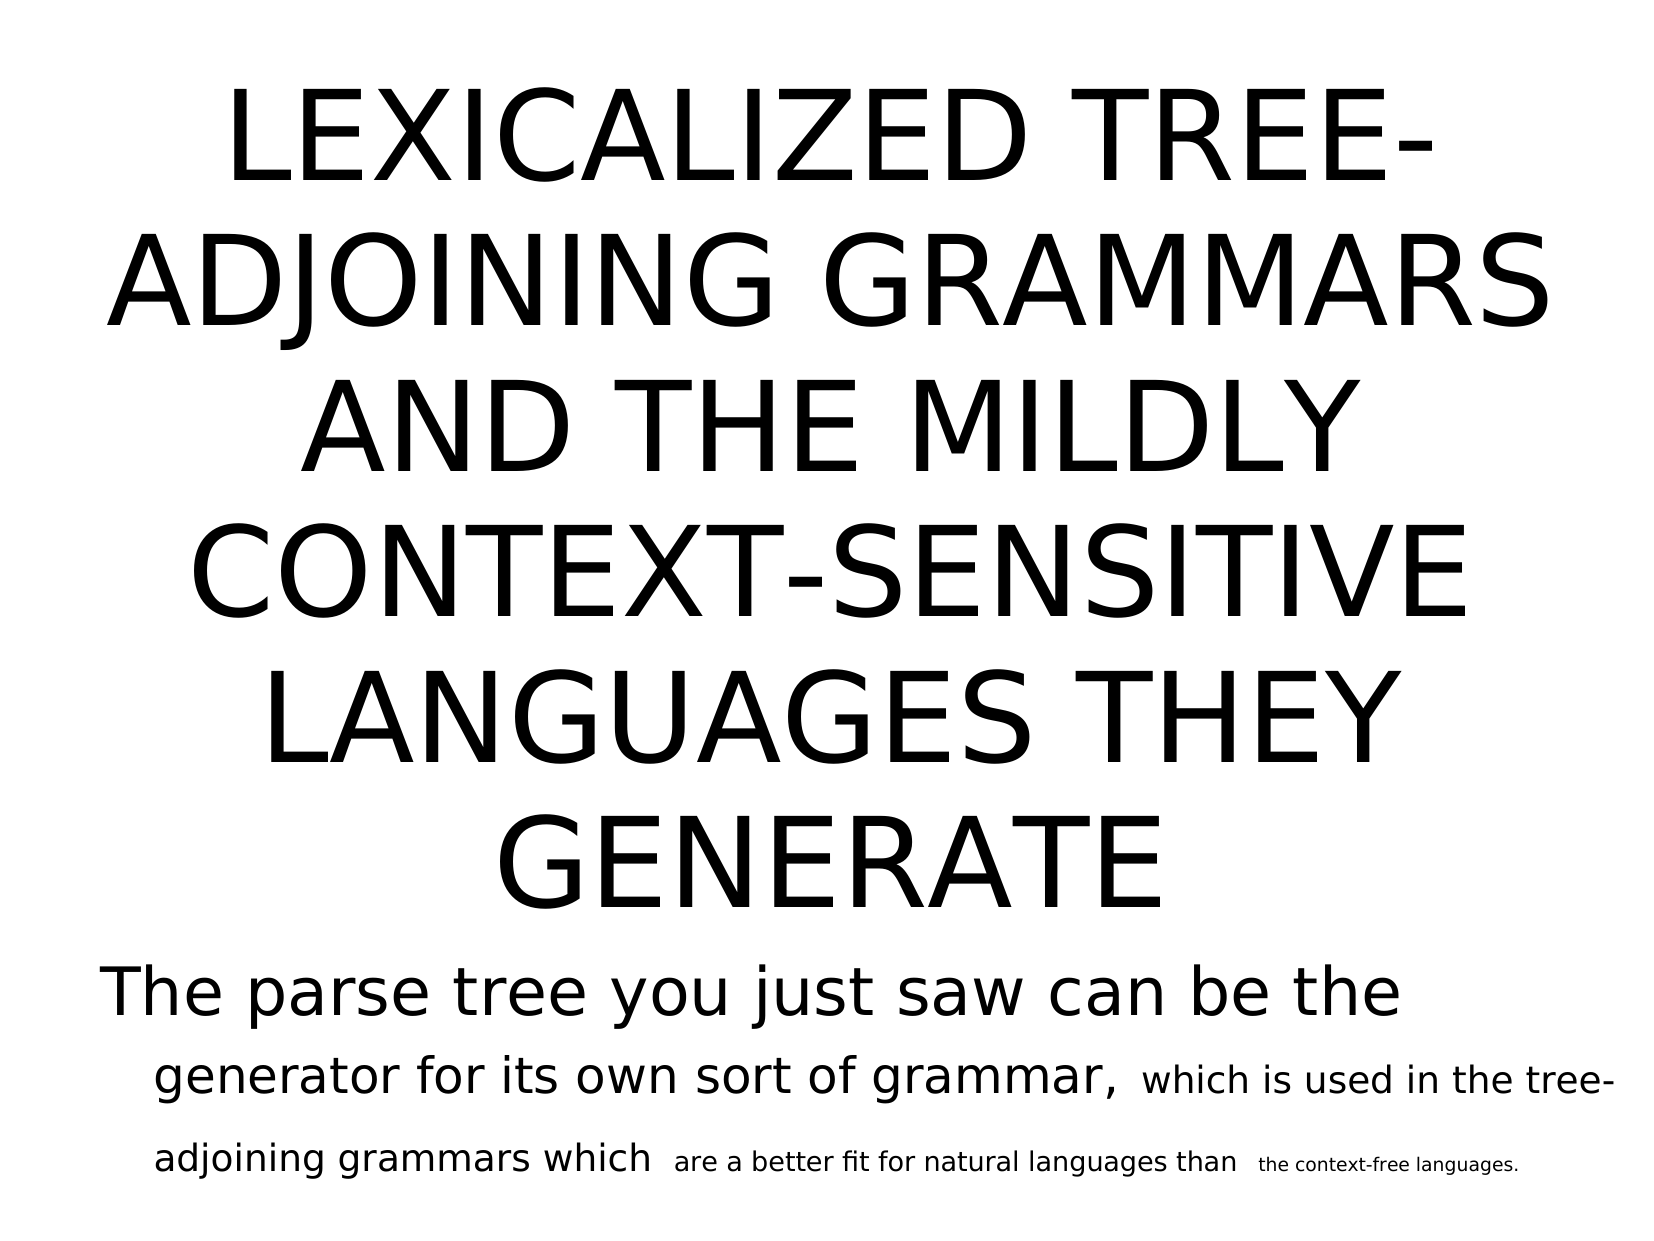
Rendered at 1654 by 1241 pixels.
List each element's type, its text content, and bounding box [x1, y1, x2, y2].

list The parse tree you just saw can be the generator for its own sort of grammar, which is used in the tree-adjoining grammars which are a better fit for natural languages than the context-free languages. [82, 953, 1654, 1188]
title LEXICALIZED TREE-ADJOINING GRAMMARS AND THE MILDLY CONTEXT-SENSITIVE LANGUAGES THEY GENERATE [86, 64, 1576, 938]
